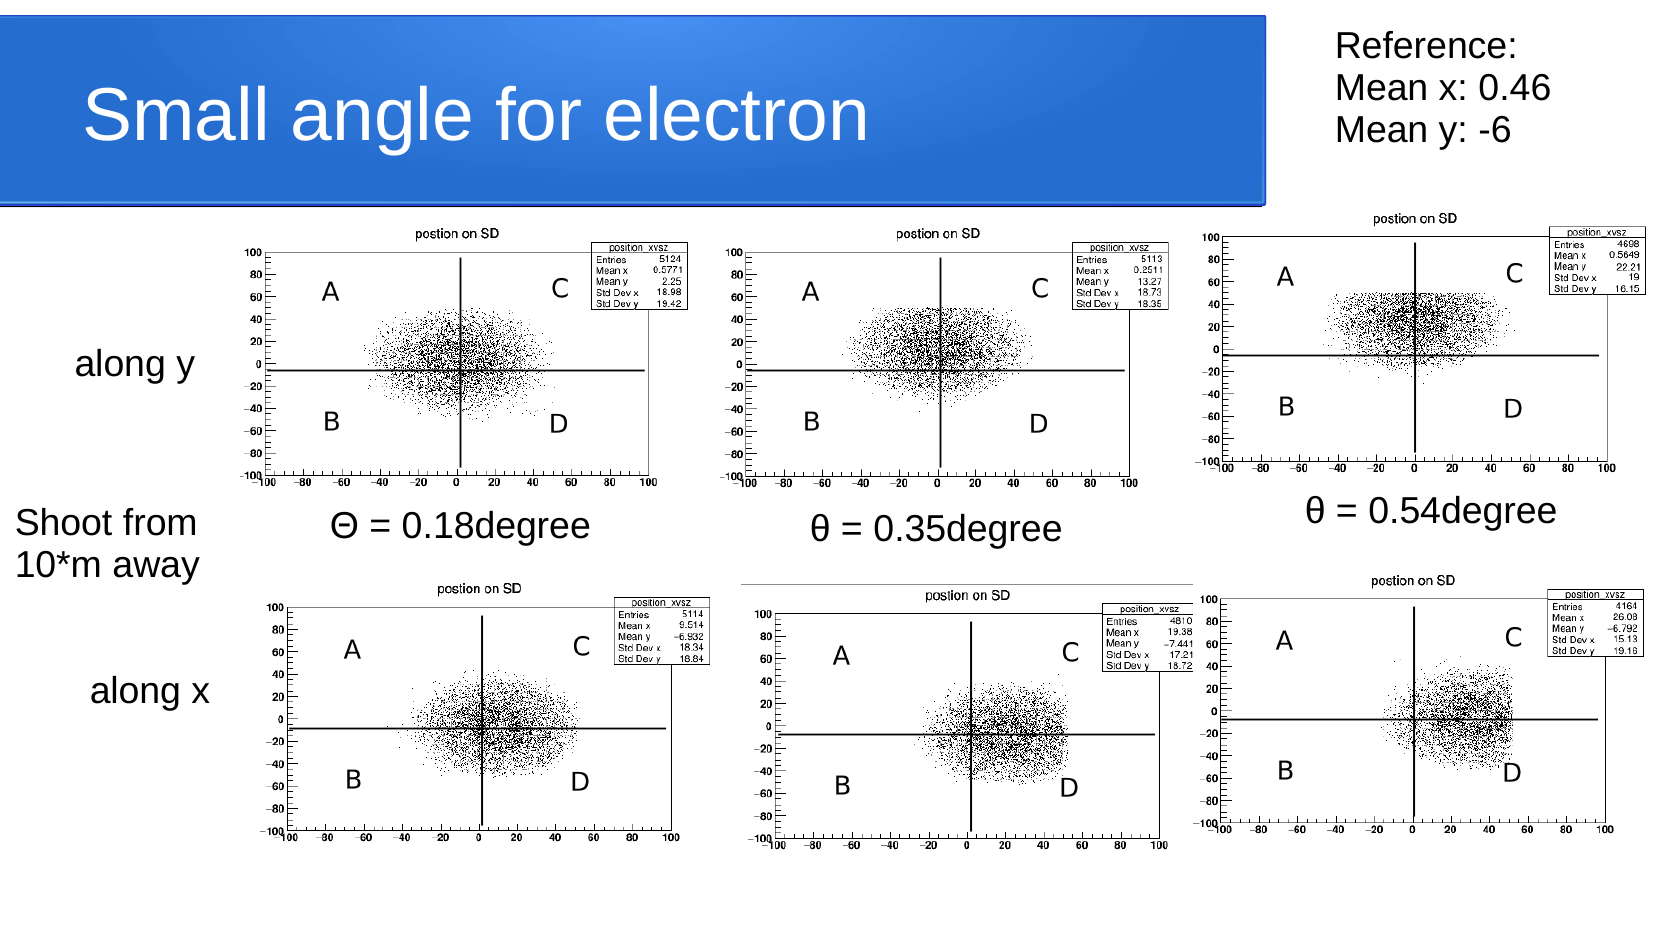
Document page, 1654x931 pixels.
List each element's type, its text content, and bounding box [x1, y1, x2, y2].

text_box Θ = 0.18degree [315, 495, 616, 552]
picture [254, 573, 1654, 859]
text_box Shoot from 10*m away [0, 495, 286, 691]
text_box θ = 0.35degree [795, 498, 1096, 555]
text_box θ = 0.54degree [1290, 480, 1591, 538]
title Small angle for electron [82, 35, 1235, 189]
text_box along y [59, 333, 210, 390]
picture [0, 13, 1654, 496]
text_box Reference: Mean x: 0.46 Mean y: -6 [1320, 15, 1636, 196]
text_box along x [75, 691, 226, 717]
